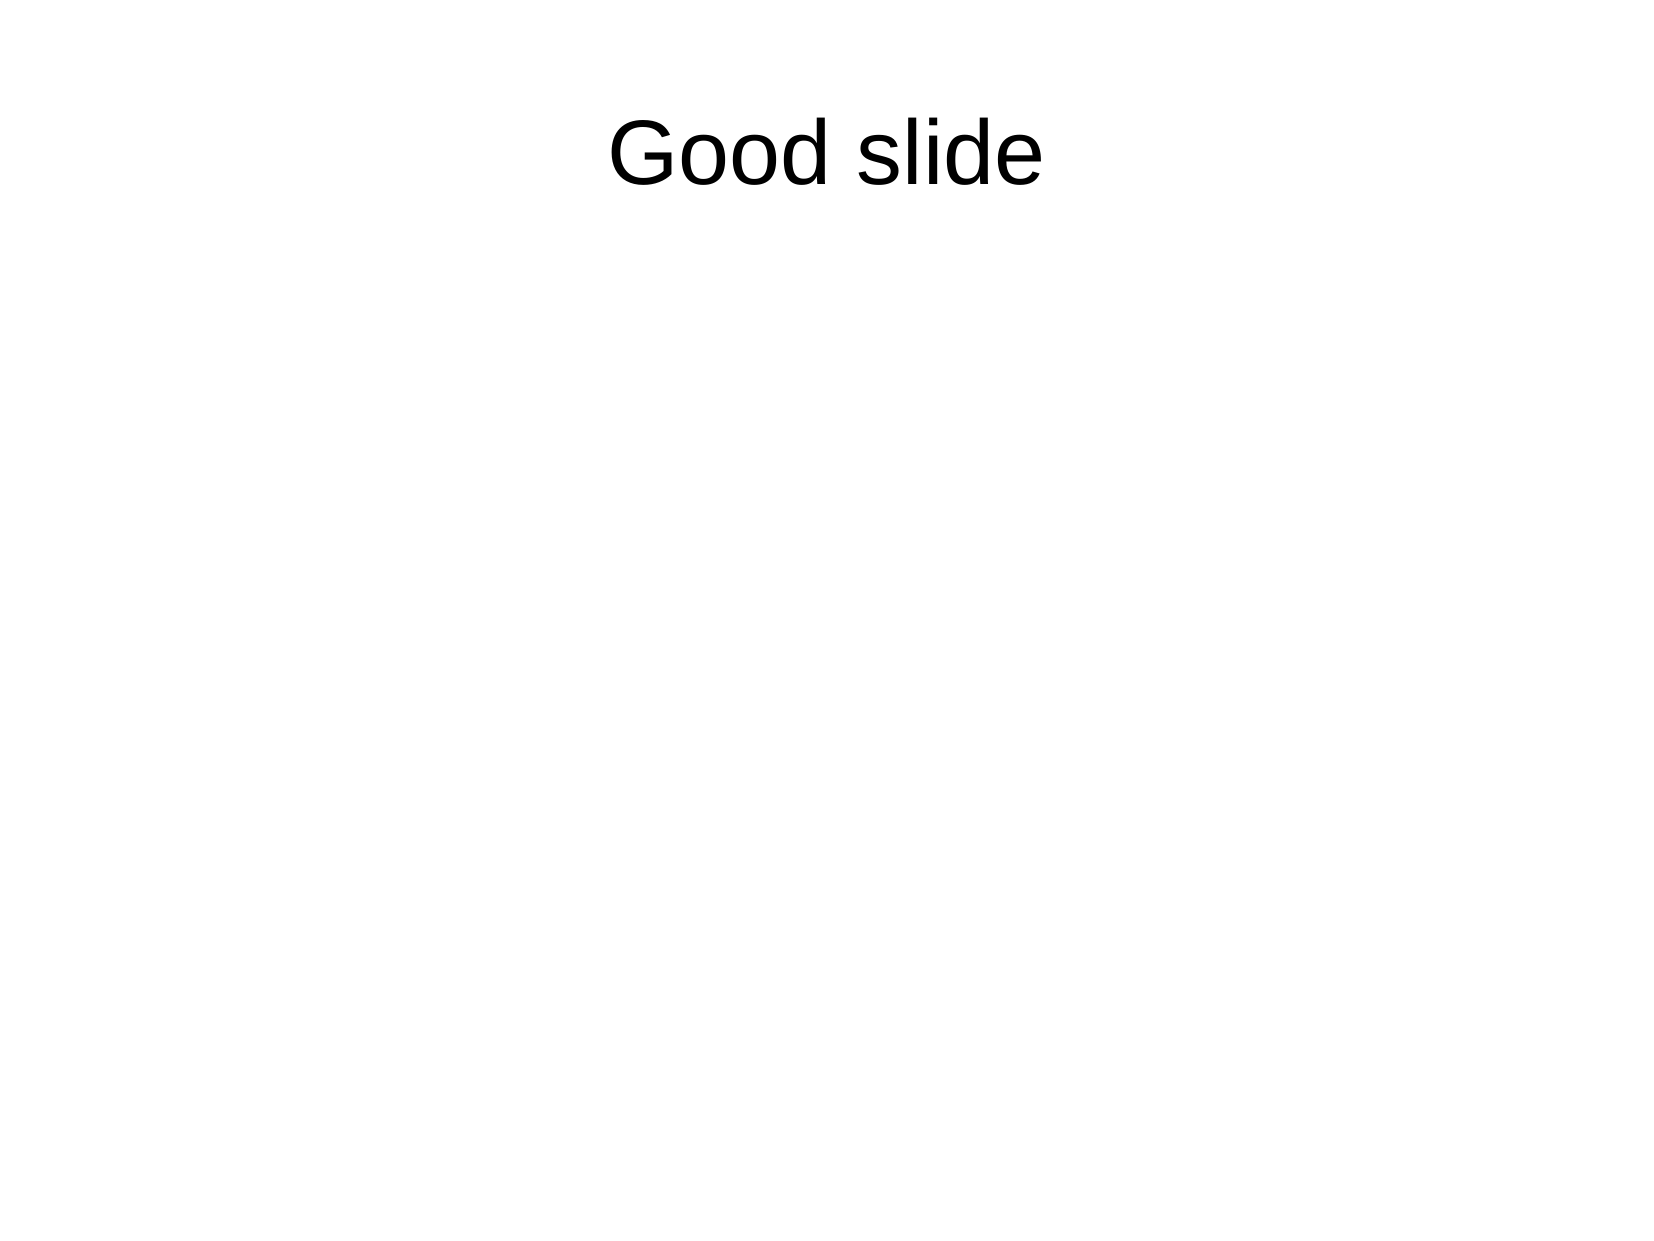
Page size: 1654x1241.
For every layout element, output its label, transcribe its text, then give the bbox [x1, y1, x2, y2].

title Good slide [82, 49, 1571, 257]
